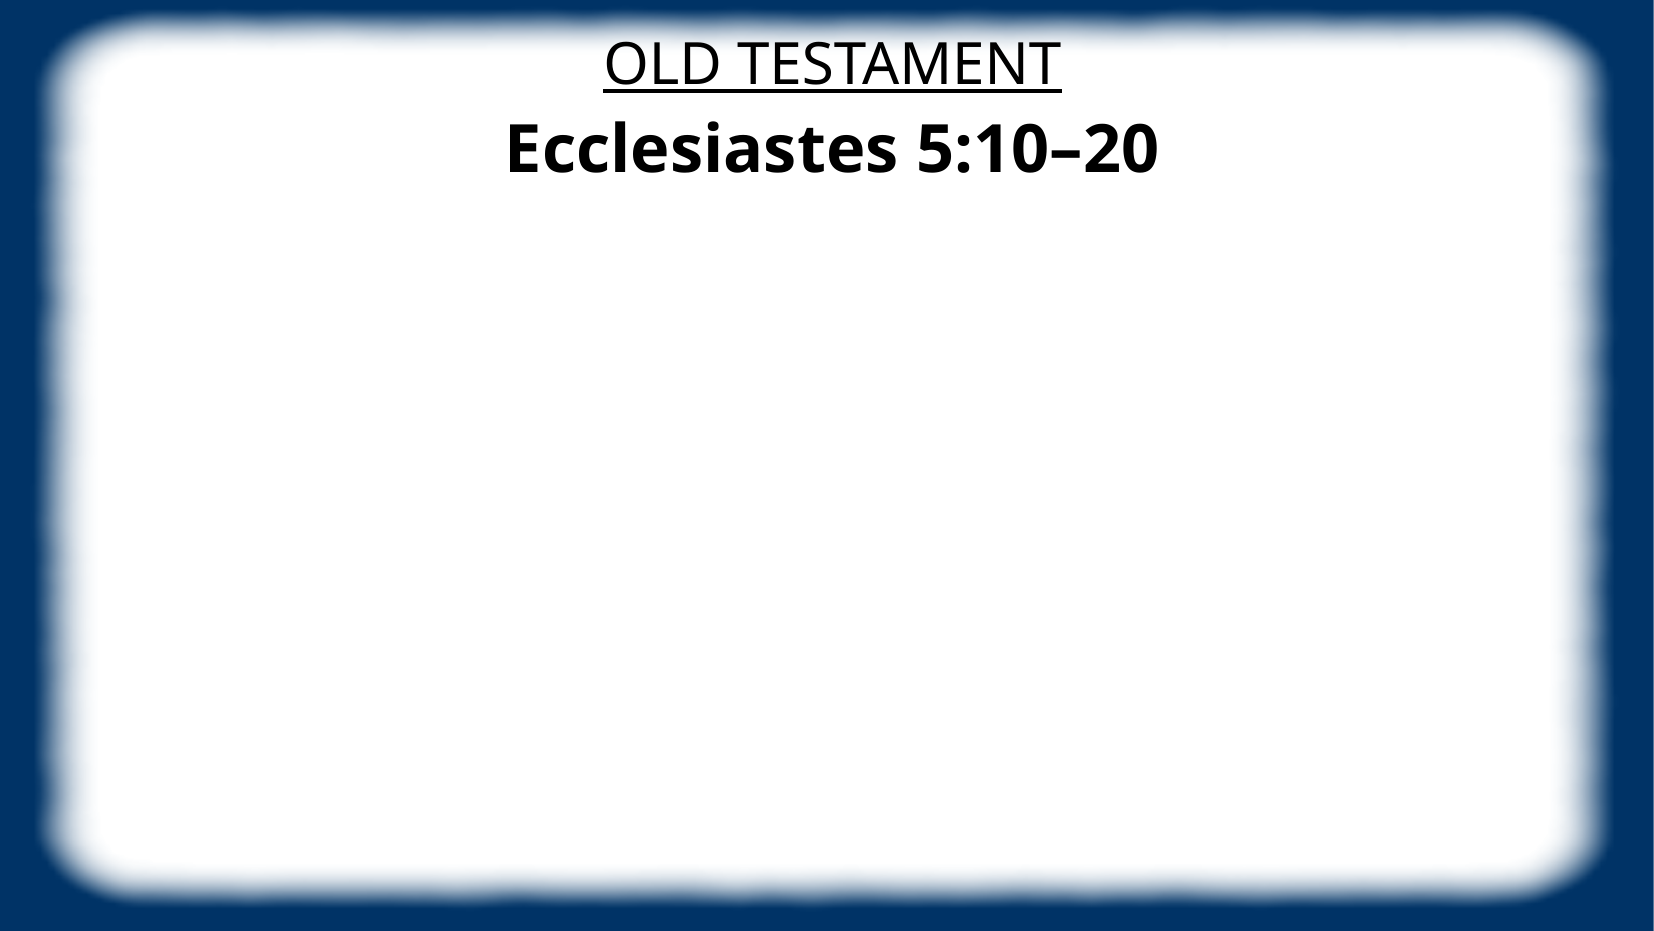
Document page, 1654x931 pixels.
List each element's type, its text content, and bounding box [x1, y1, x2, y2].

picture [0, 0, 1654, 931]
text_box OLD TESTAMENT Ecclesiastes 5:10–20 [75, 15, 1591, 196]
